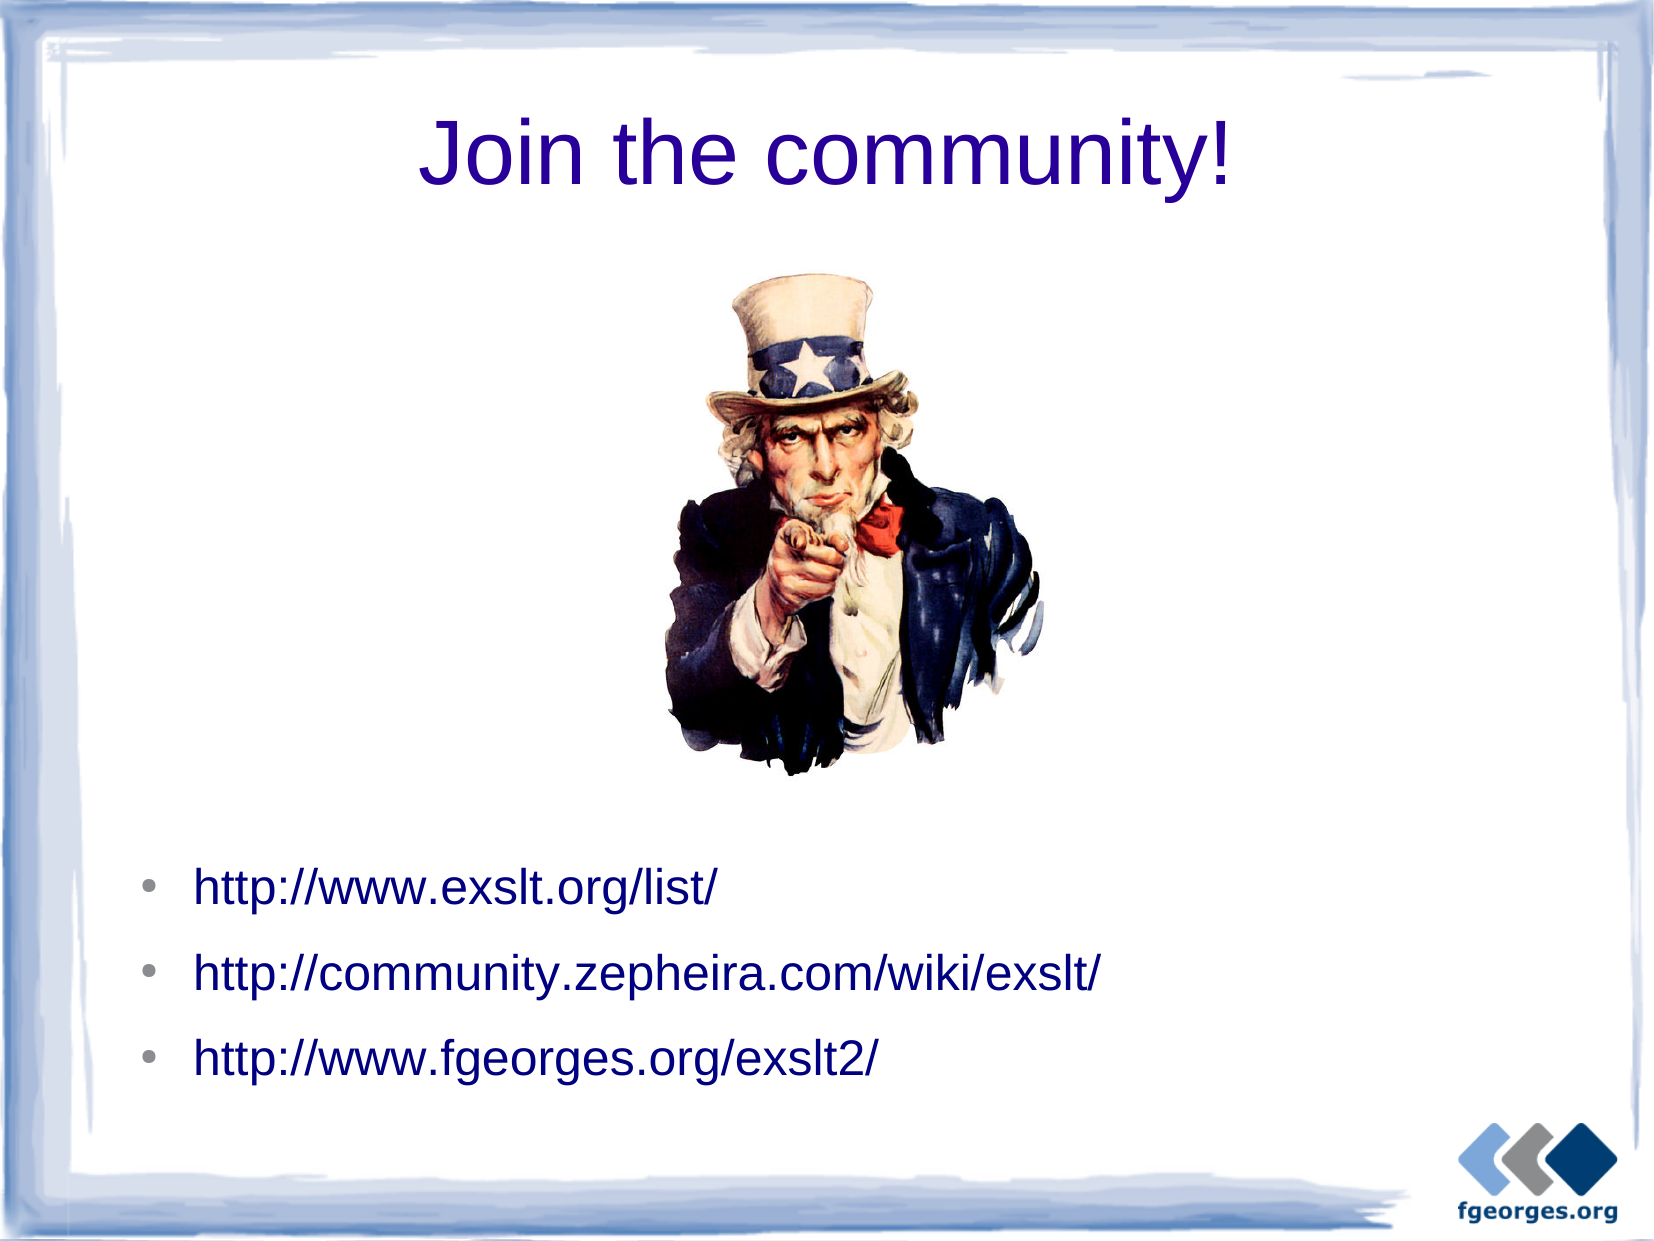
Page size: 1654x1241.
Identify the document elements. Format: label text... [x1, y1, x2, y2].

picture [0, 0, 1654, 1241]
list http://www.exslt.org/list/ http://community.zepheira.com/wiki/exslt/ http://www.fgeorges.org/exslt2/ [122, 859, 1576, 1123]
title Join the community! [82, 49, 1571, 257]
